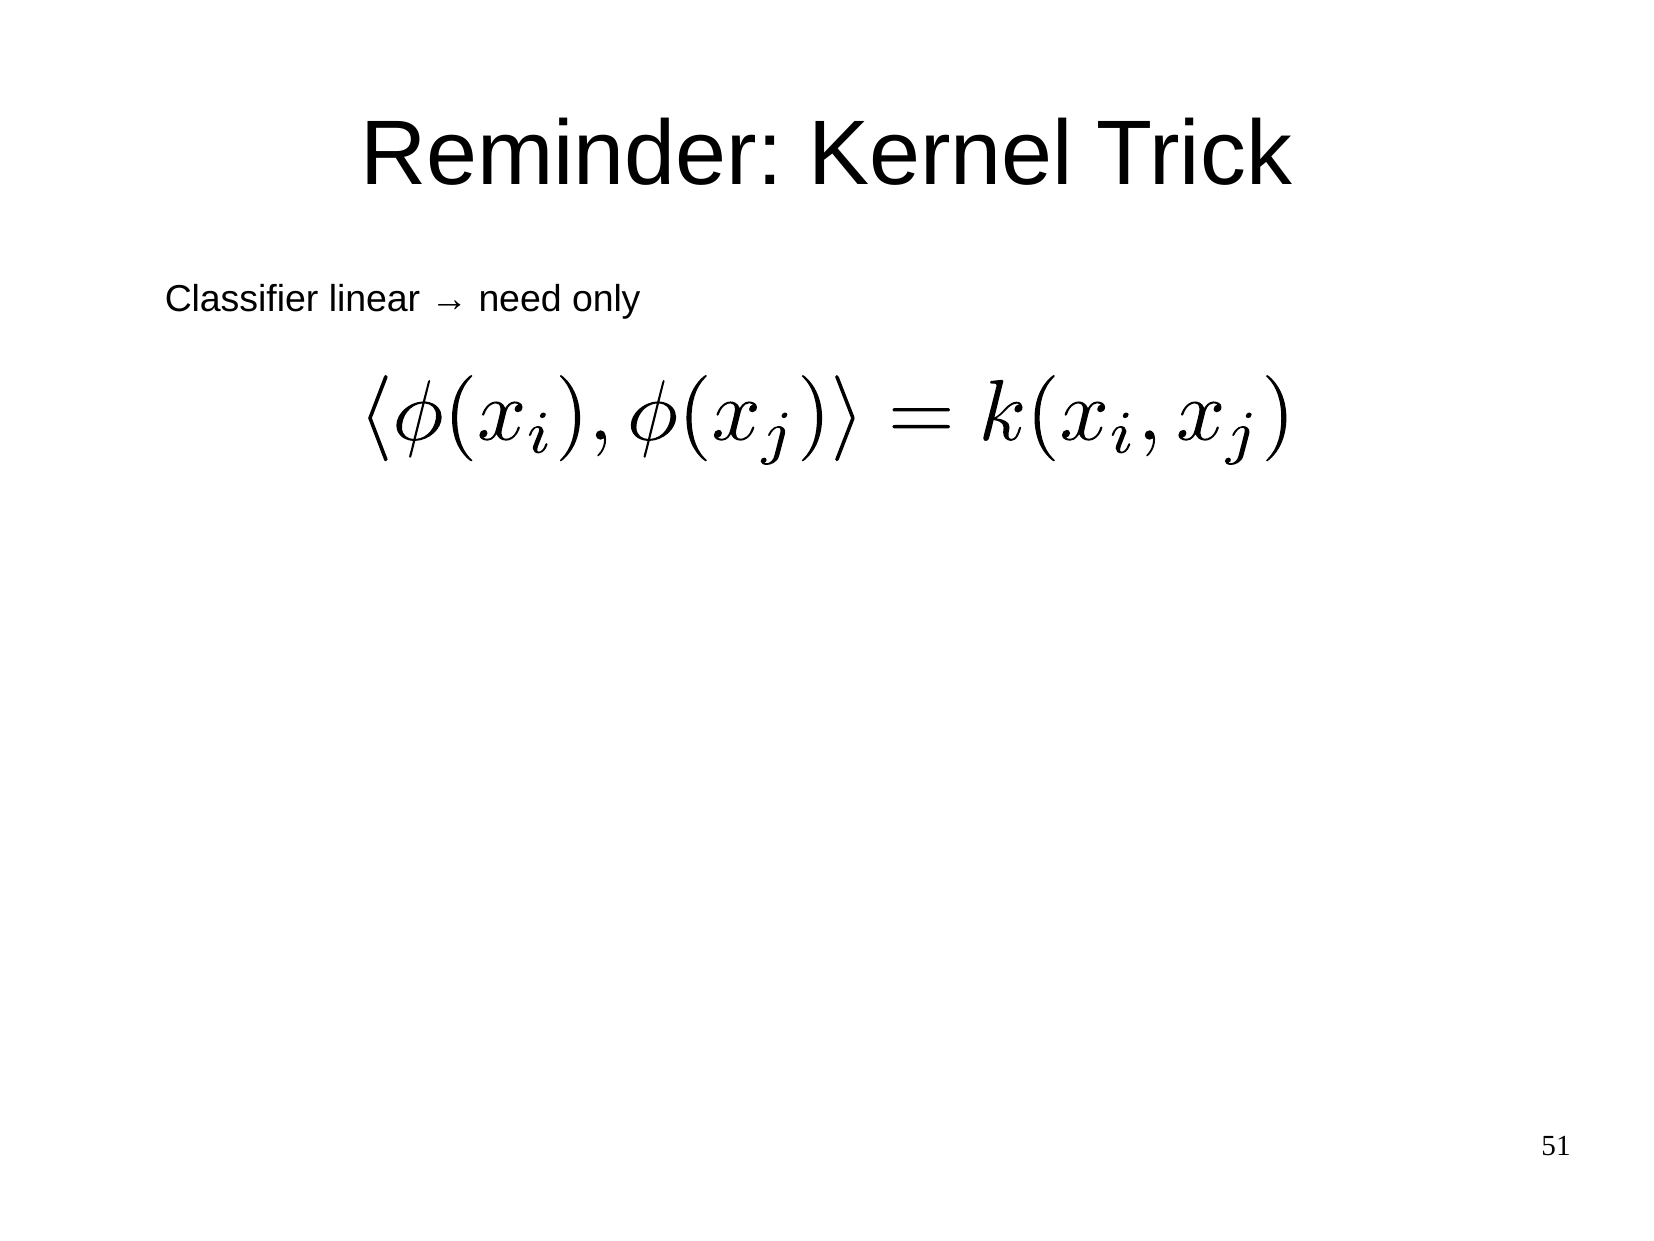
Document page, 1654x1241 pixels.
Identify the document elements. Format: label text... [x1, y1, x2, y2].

title Reminder: Kernel Trick [82, 49, 1571, 257]
text_box Classifier linear → need only [150, 270, 1471, 621]
